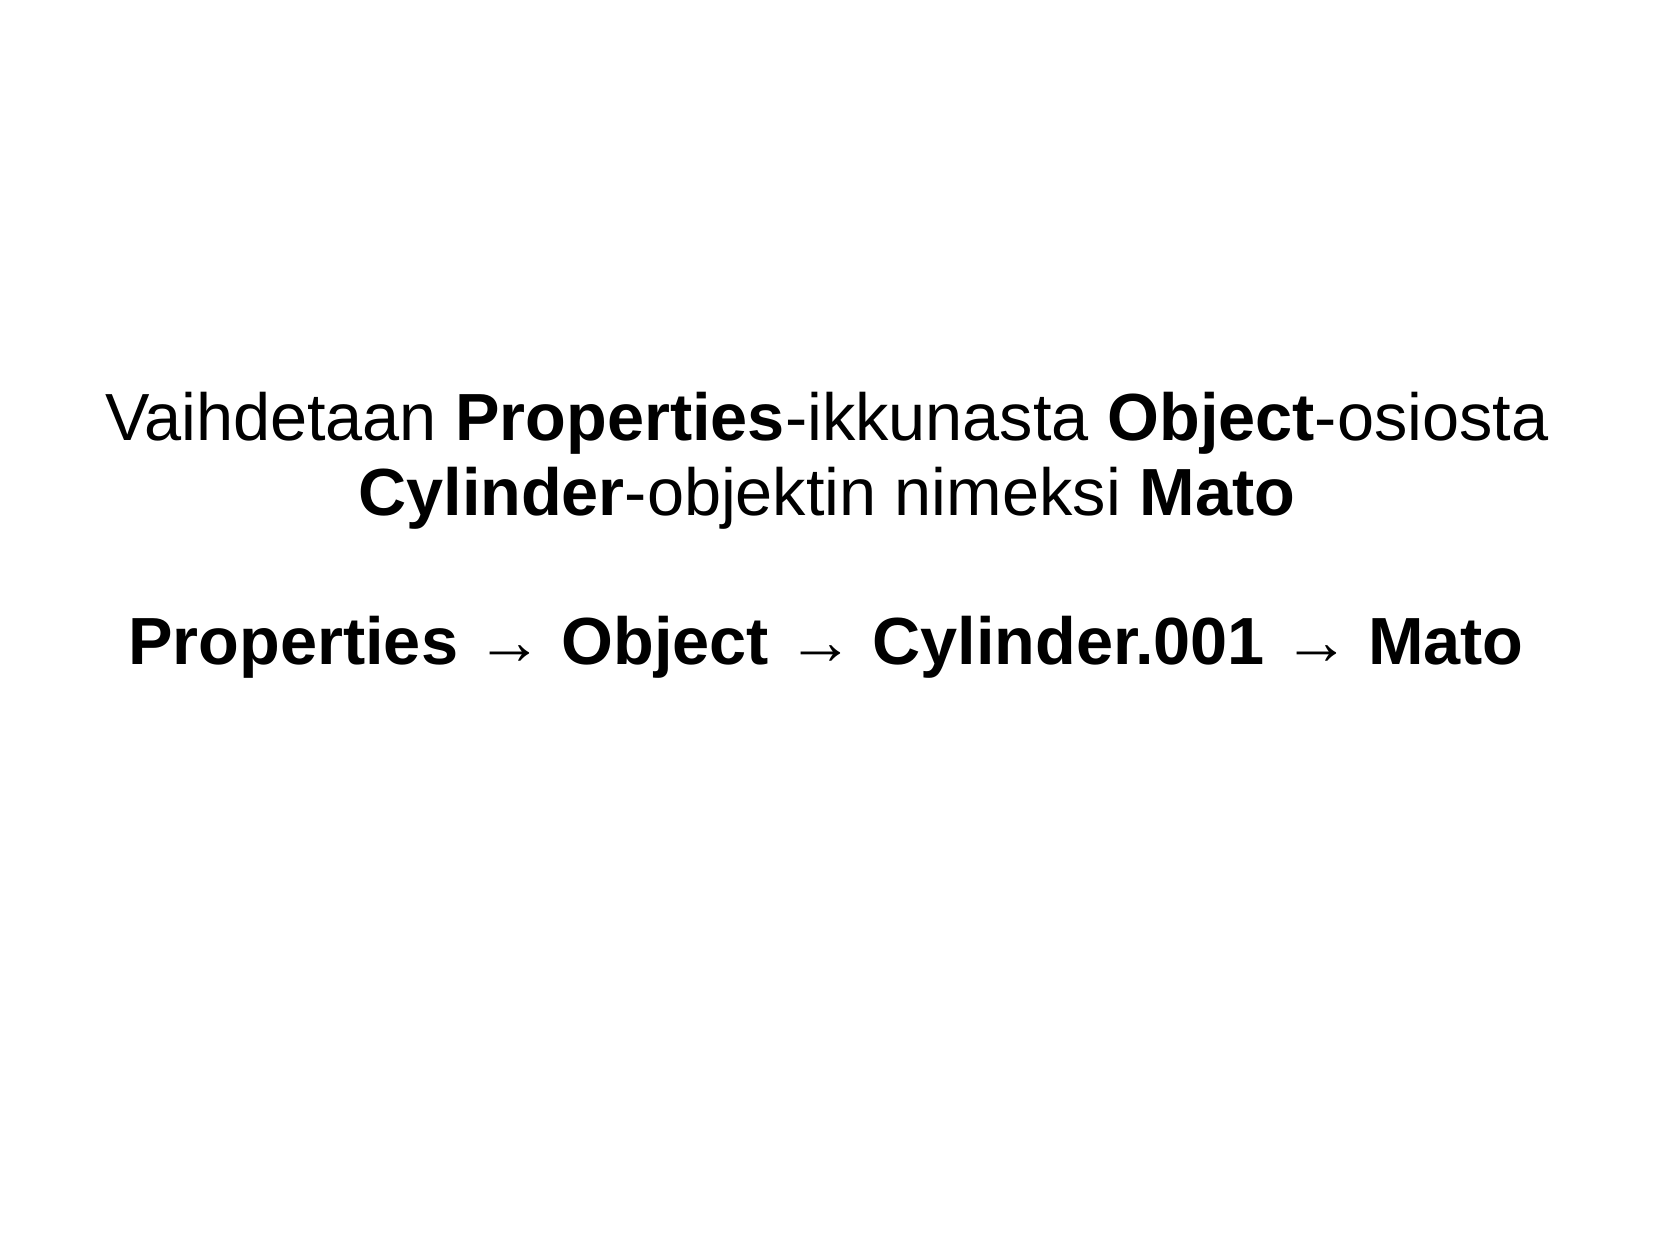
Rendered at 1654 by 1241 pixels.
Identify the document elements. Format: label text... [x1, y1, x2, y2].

subtitle Vaihdetaan Properties-ikkunasta Object-osiosta Cylinder-objektin nimeksi Mato Properties → Object → Cylinder.001 → Mato [82, 49, 1571, 1010]
